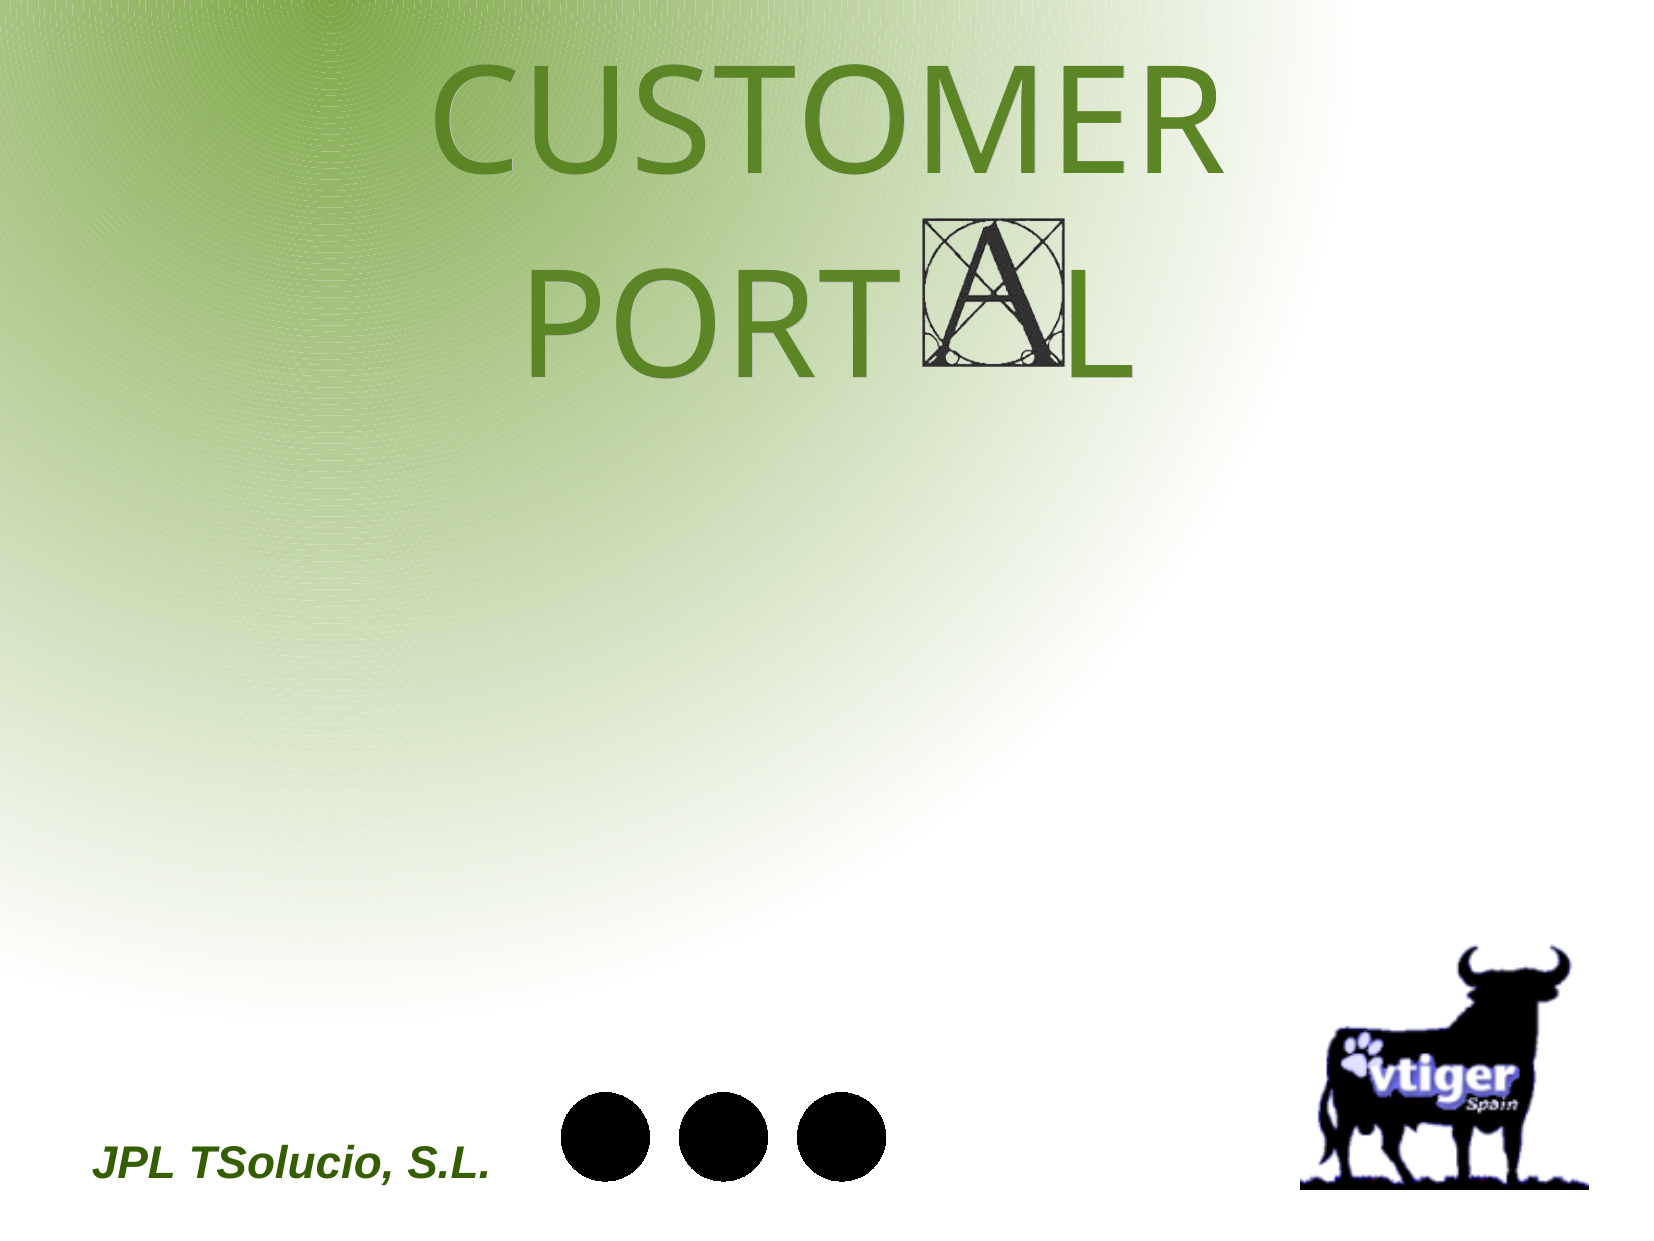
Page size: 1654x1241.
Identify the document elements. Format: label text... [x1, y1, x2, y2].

text_box [679, 1092, 768, 1182]
title CUSTOMER PORT L [0, 42, 1654, 392]
text_box [561, 1092, 650, 1182]
picture [1300, 939, 1589, 1190]
picture [921, 218, 1069, 367]
text_box [797, 1092, 886, 1182]
